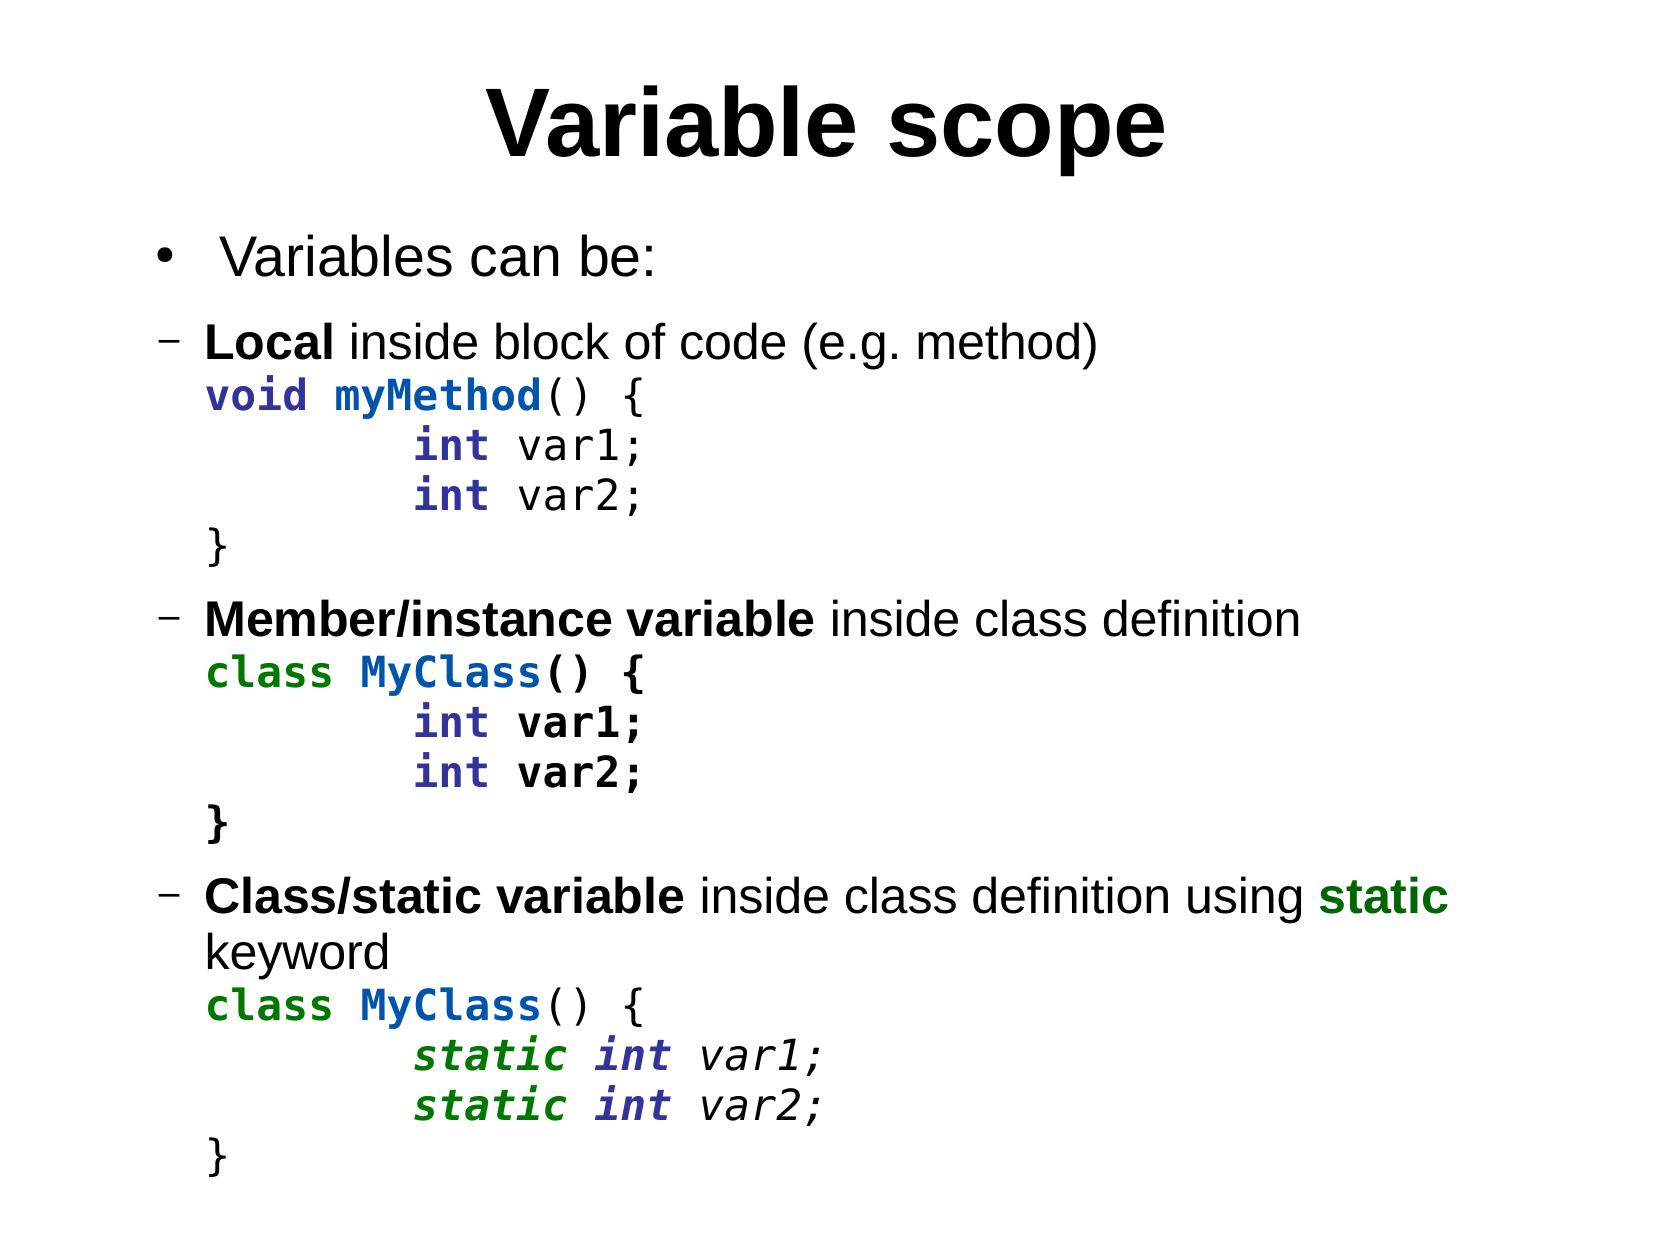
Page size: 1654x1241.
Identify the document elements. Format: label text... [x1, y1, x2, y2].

list Variables can be: Local inside block of code (e.g. method) void myMethod() { int var1; int var2; } Member/instance variable inside class definition class MyClass() { int var1; int var2; } Class/static variable inside class definition using static keyword class MyClass() { static int var1; static int var2; } [82, 225, 1538, 1186]
title Variable scope [82, 49, 1571, 196]
